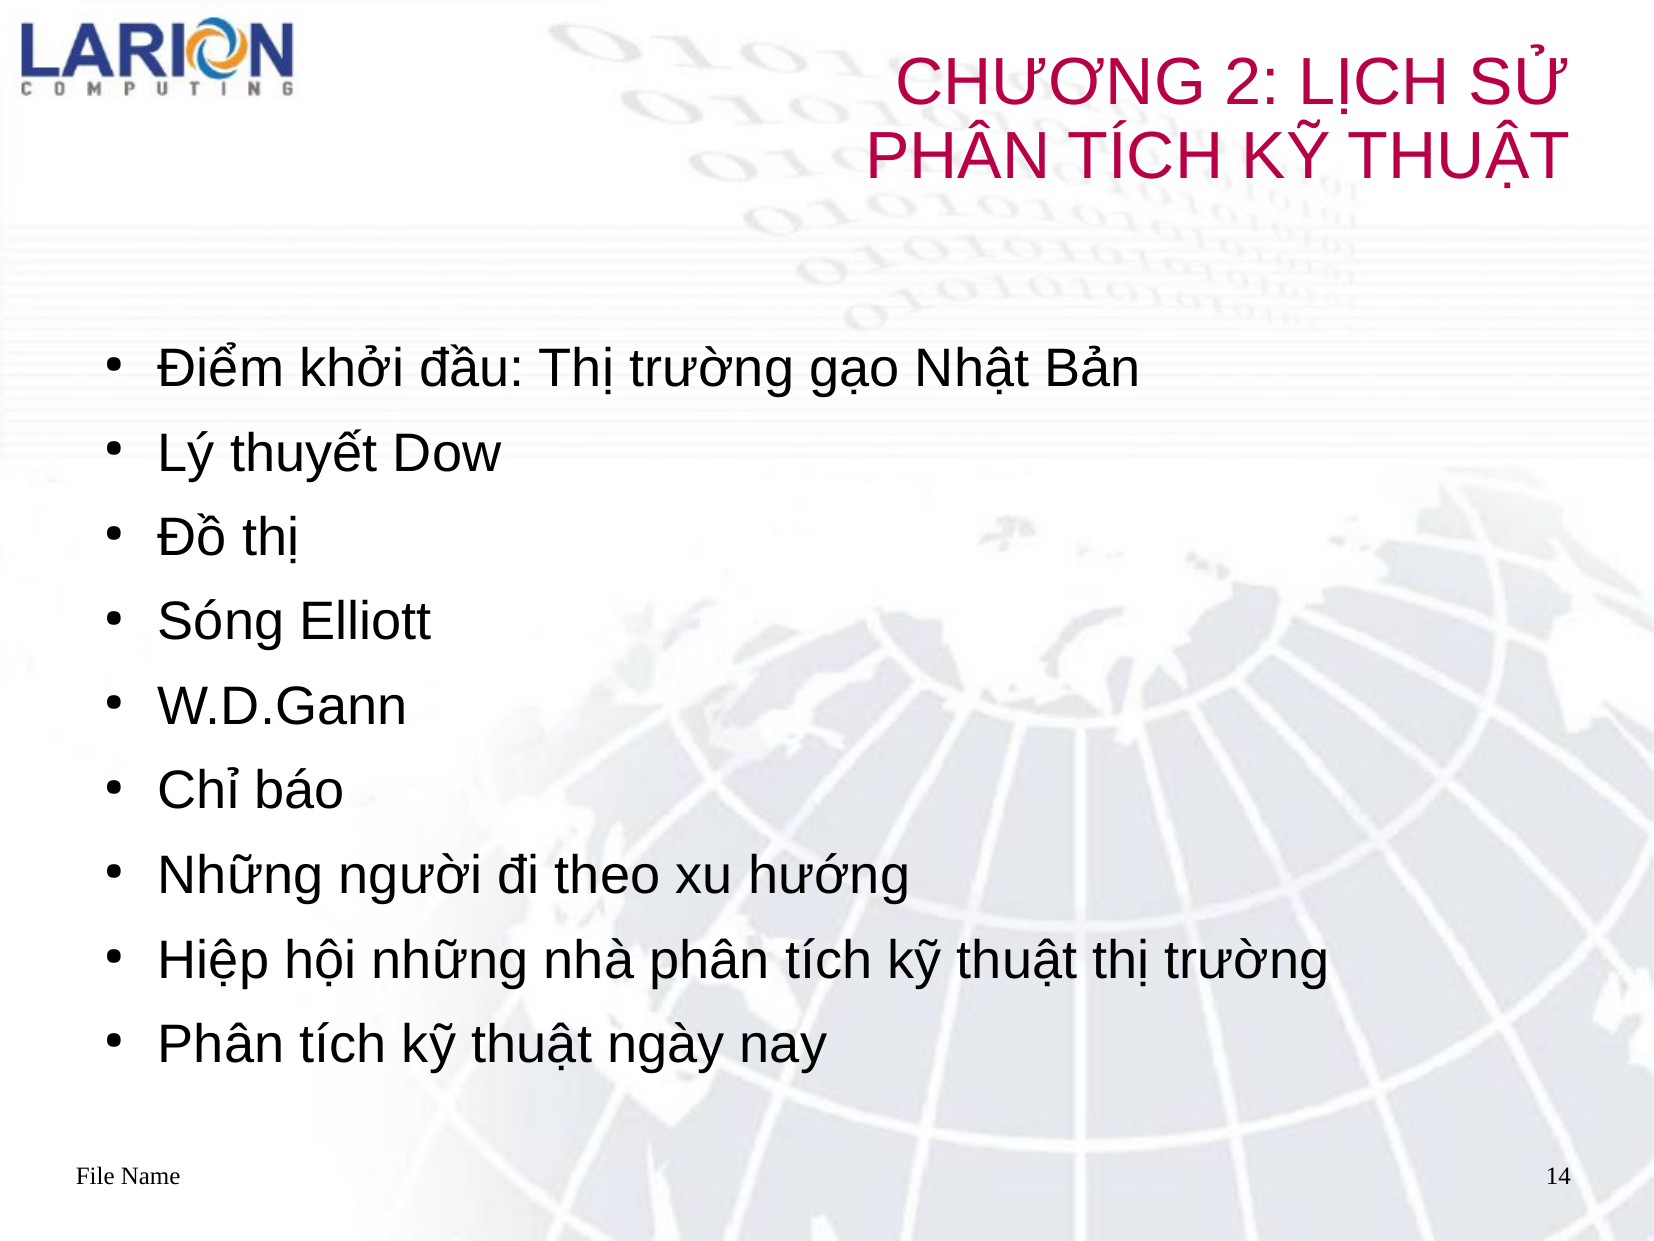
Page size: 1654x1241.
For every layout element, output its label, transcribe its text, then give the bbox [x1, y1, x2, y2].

list Điểm khởi đầu: Thị trường gạo Nhật Bản Lý thuyết Dow Đồ thị Sóng Elliott W.D.Gann Chỉ báo Những người đi theo xu hướng Hiệp hội những nhà phân tích kỹ thuật thị trường Phân tích kỹ thuật ngày nay [86, 337, 1576, 1157]
title CHƯƠNG 2: LỊCH SỬ PHÂN TÍCH KỸ THUẬT [300, 43, 1571, 194]
picture [0, 0, 1654, 1241]
